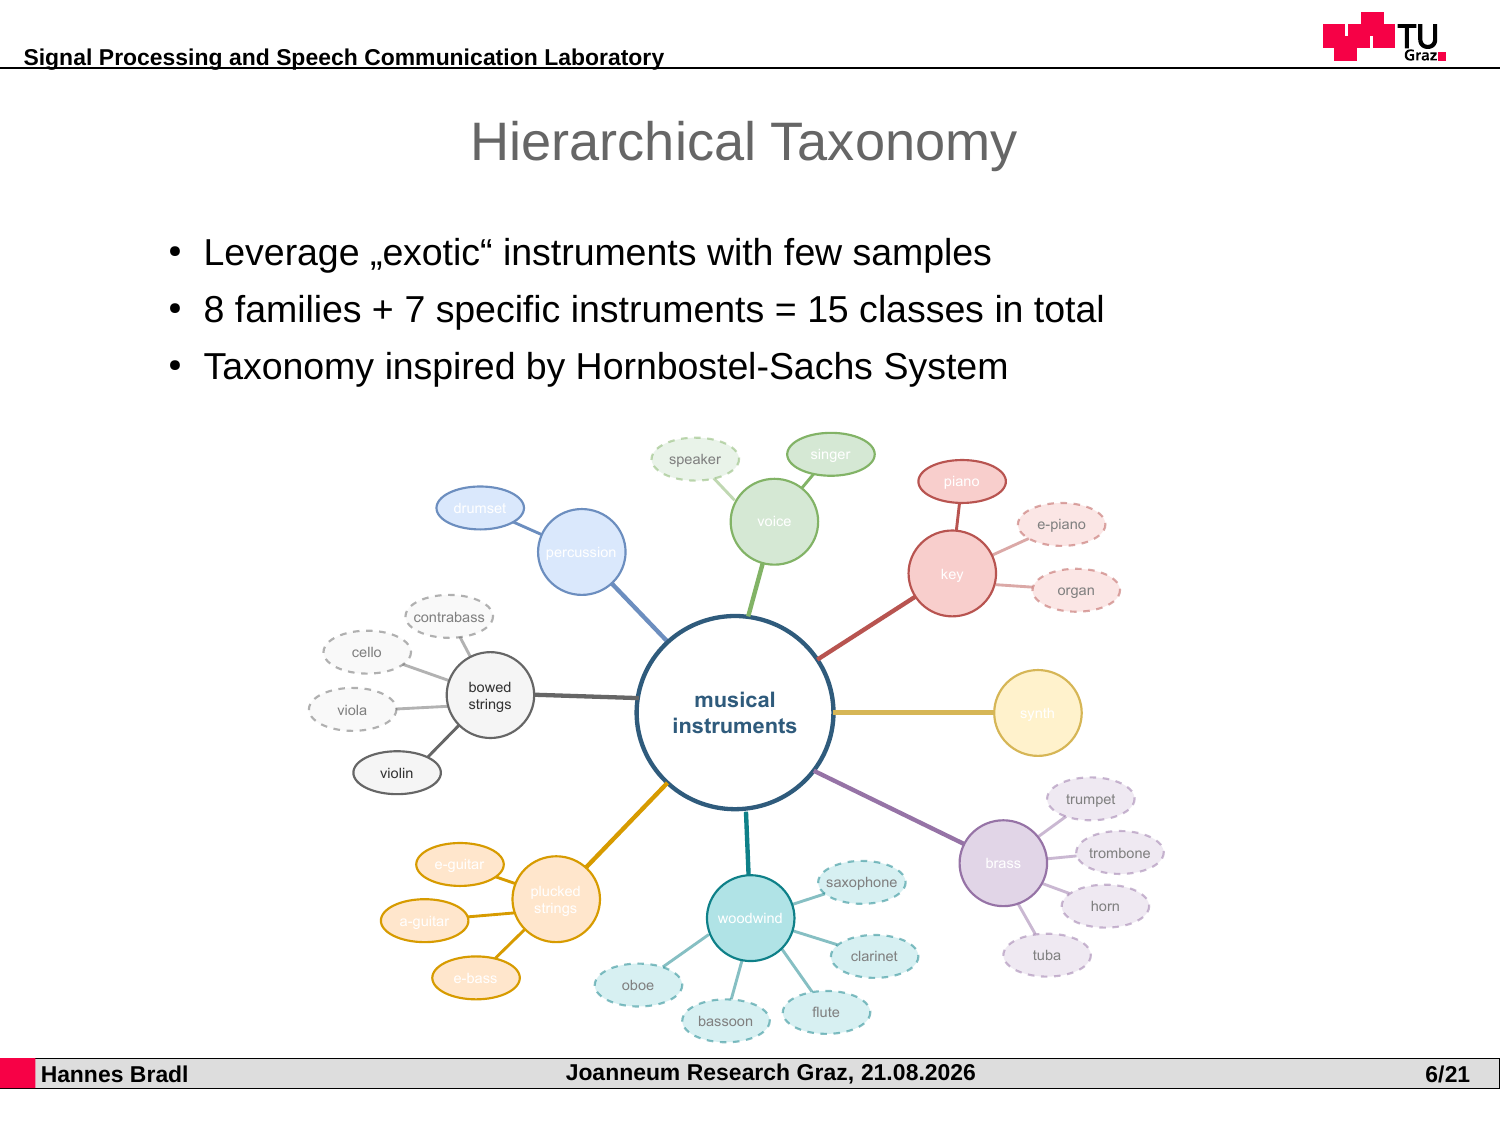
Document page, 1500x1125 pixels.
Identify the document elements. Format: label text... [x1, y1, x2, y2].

text_box Leverage „exotic“ instruments with few samples 8 families + 7 specific instruments = 15 classes in total Taxonomy inspired by Hornbostel-Sachs System [153, 224, 1158, 396]
picture [307, 431, 1166, 1047]
list Hierarchical Taxonomy [107, 106, 1382, 201]
